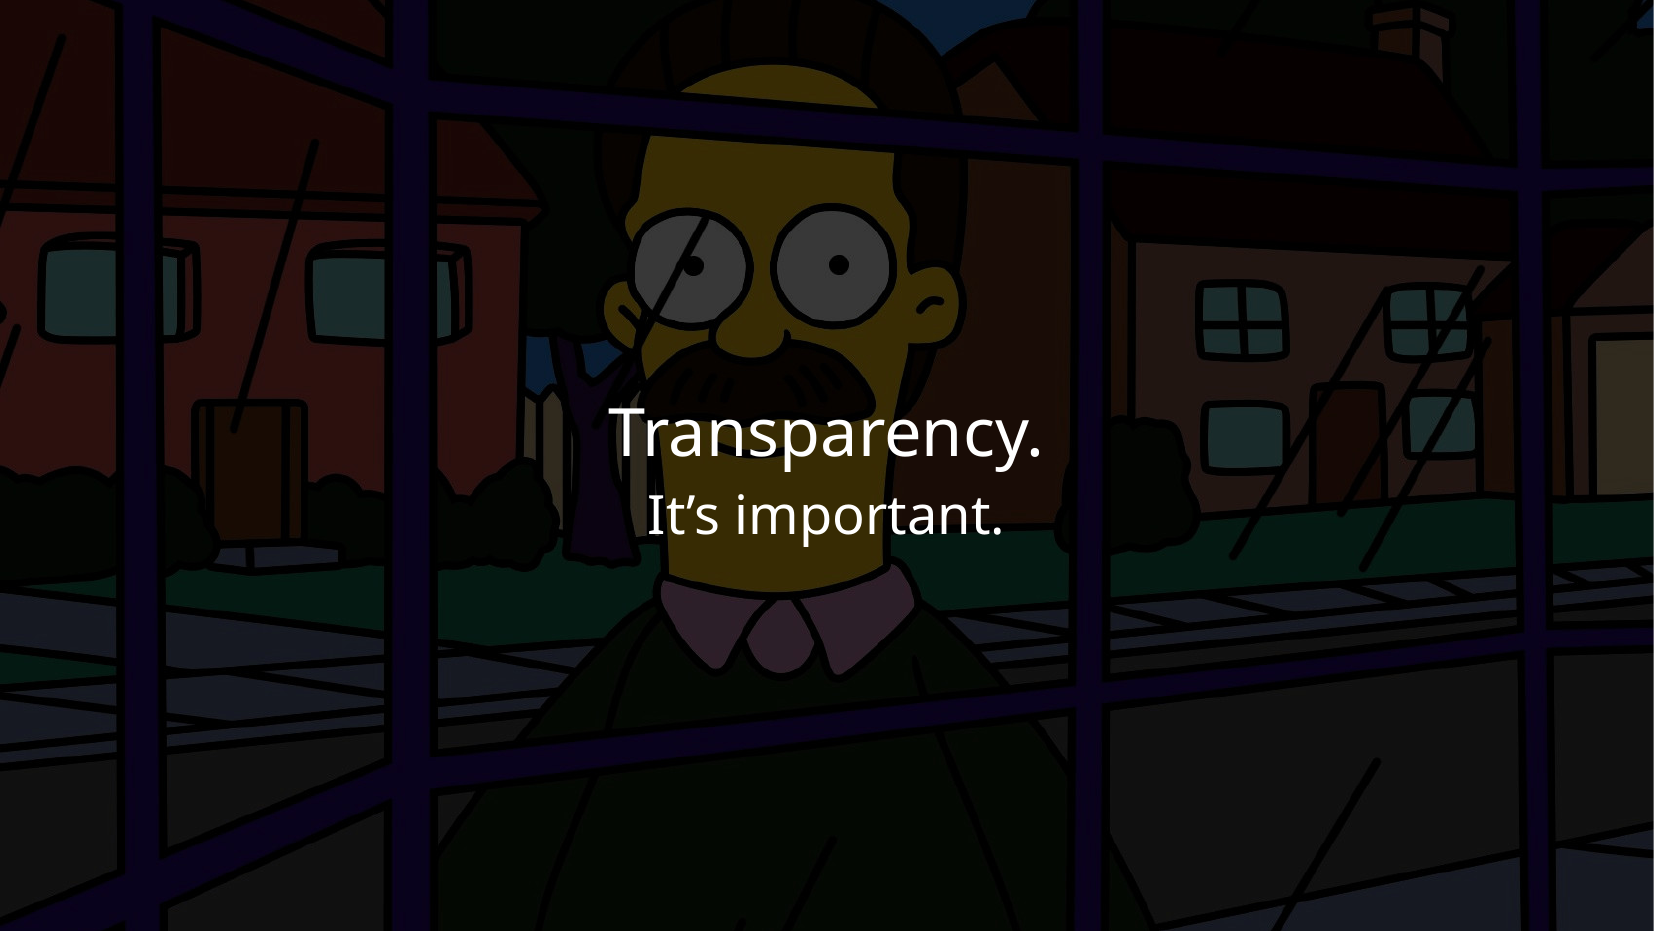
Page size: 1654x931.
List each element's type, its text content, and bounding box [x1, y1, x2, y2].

subtitle Transparency. It’s important. [82, 107, 1571, 828]
picture [0, 0, 1654, 931]
